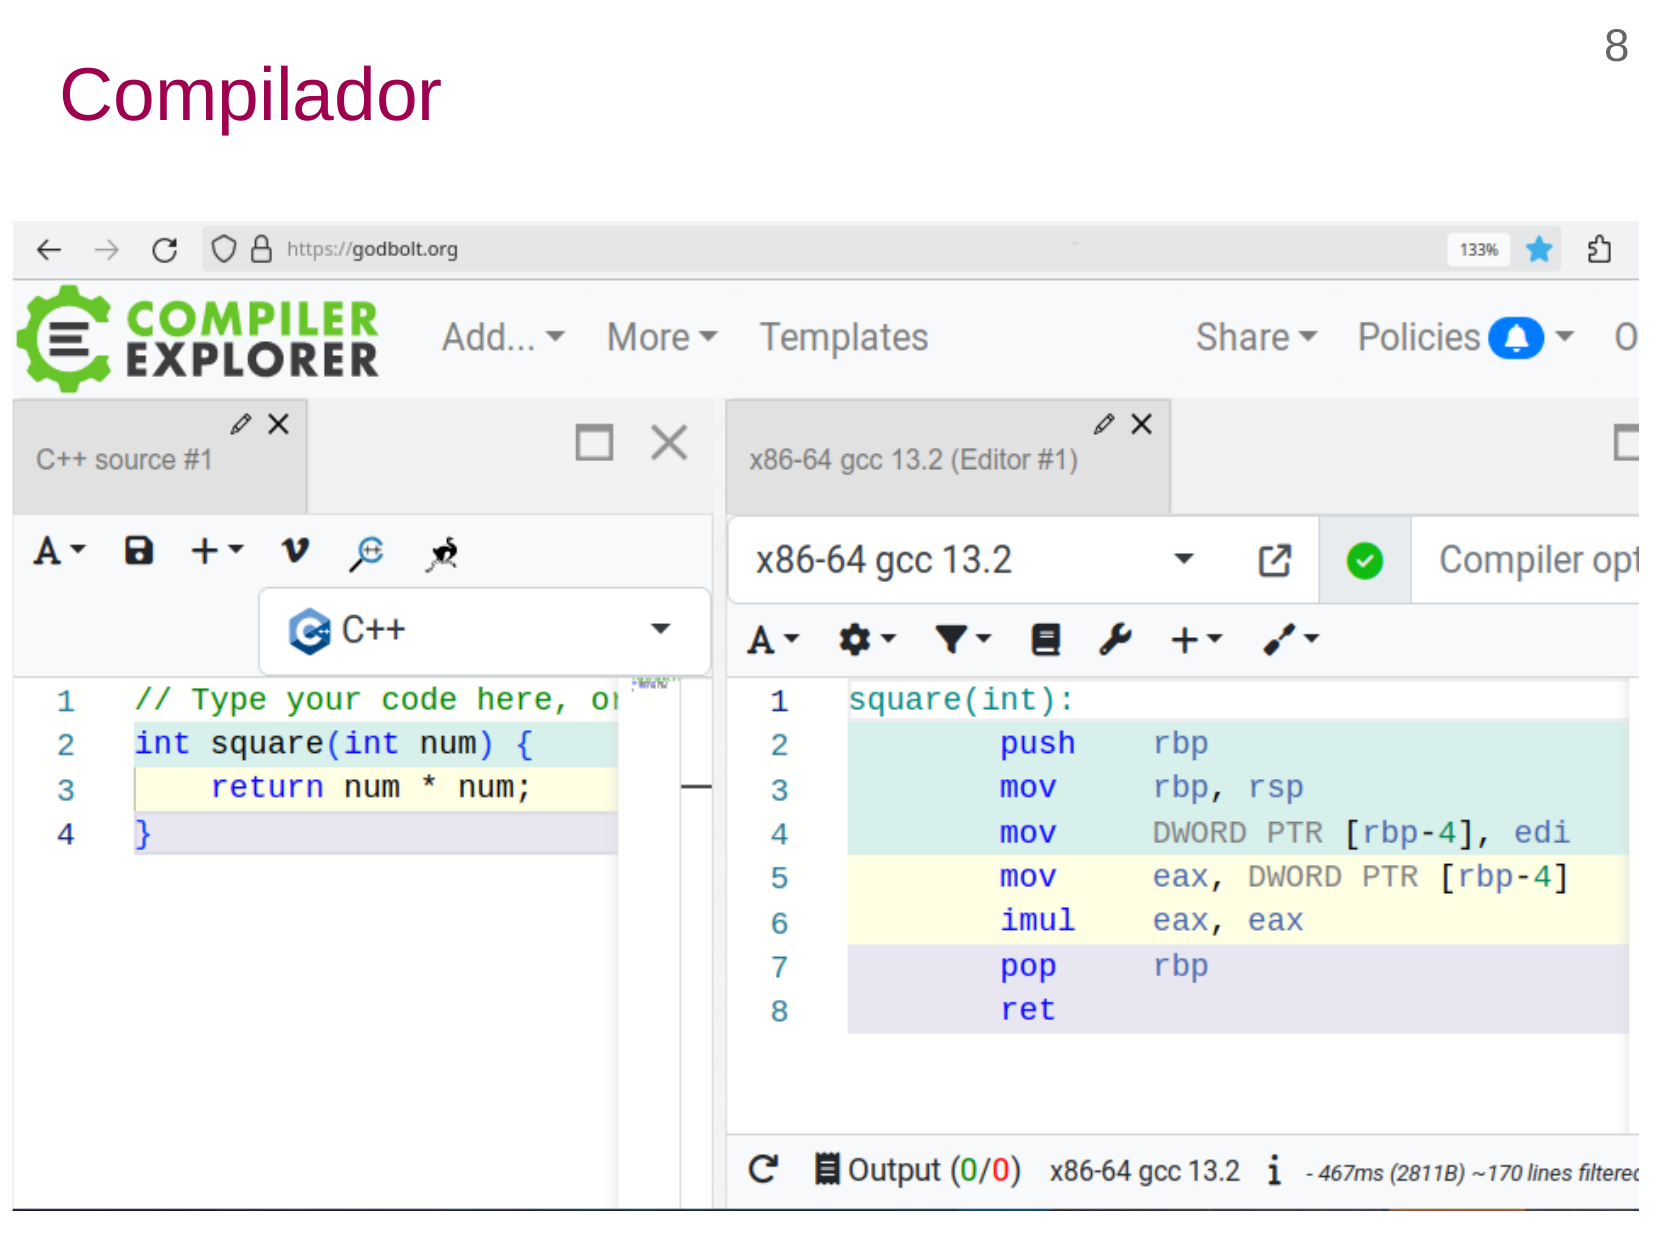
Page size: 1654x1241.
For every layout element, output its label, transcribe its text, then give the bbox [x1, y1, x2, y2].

title Compilador [59, 29, 1595, 148]
picture [12, 221, 1639, 1211]
